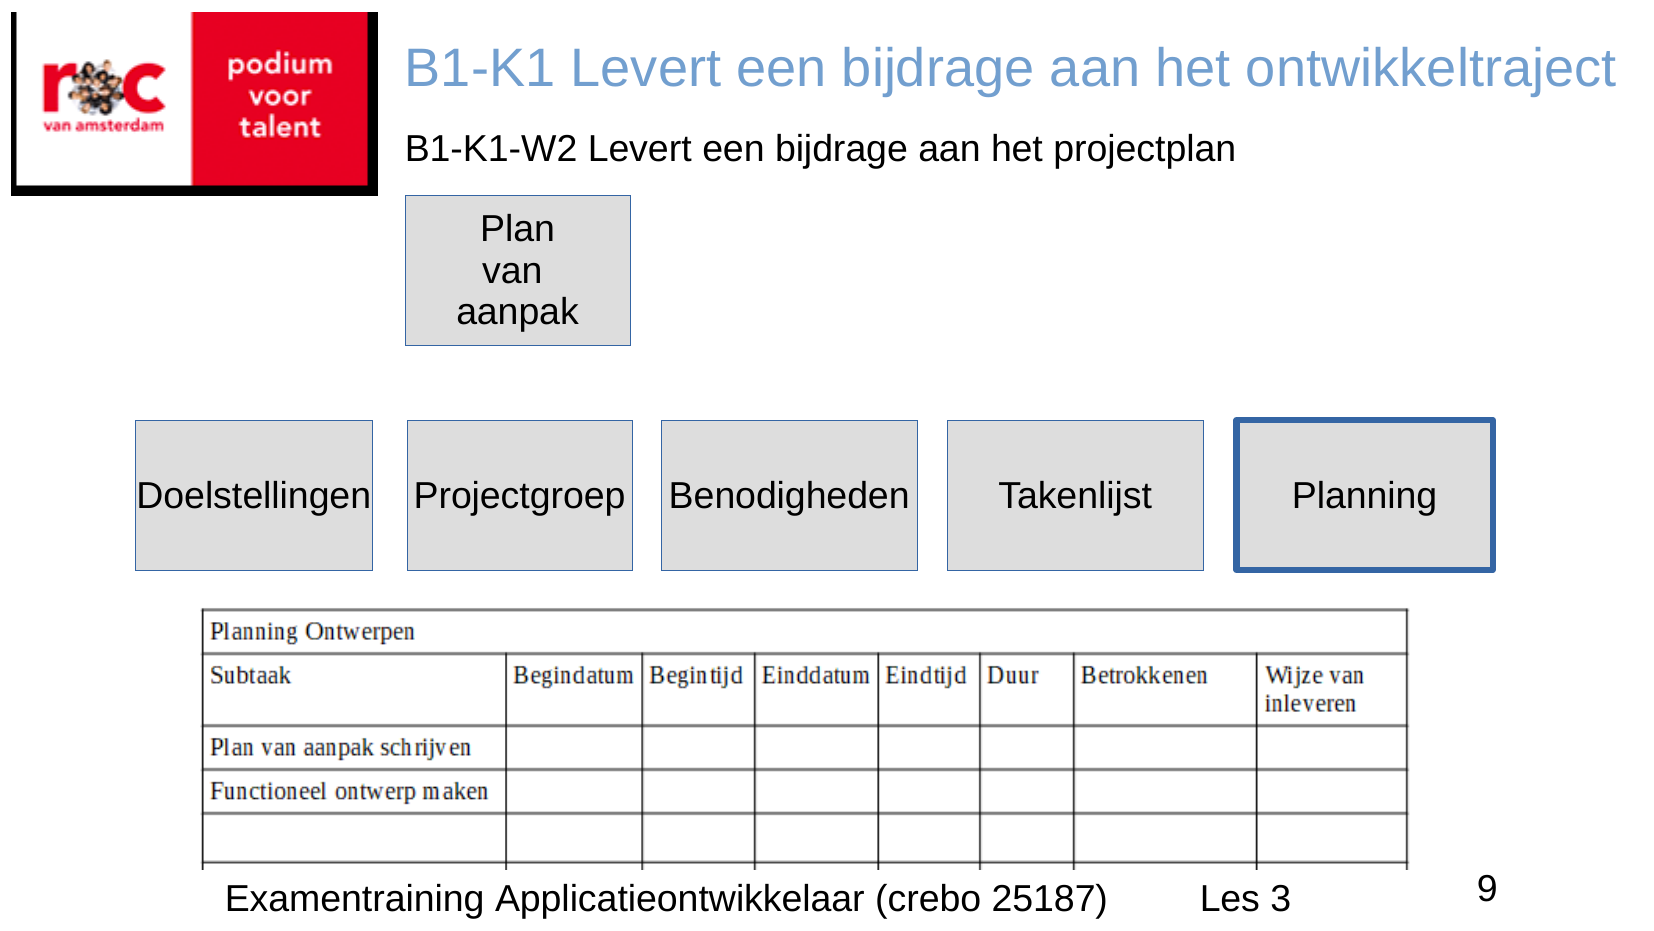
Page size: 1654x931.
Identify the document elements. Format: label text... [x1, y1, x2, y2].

text_box Examentraining Applicatieontwikkelaar (crebo 25187) [210, 871, 1126, 927]
text_box Benodigheden [661, 420, 918, 571]
picture [11, 12, 378, 196]
text_box Plan van aanpak [405, 195, 631, 346]
text_box Projectgroep [407, 420, 633, 571]
text_box Les 3 [1185, 871, 1336, 927]
text_box B1-K1-W2 Levert een bijdrage aan het projectplan [390, 120, 1486, 219]
text_box Doelstellingen [135, 420, 373, 571]
text_box <number> [1462, 860, 1654, 931]
text_box Planning [1236, 420, 1493, 571]
text_box B1-K1 Levert een bijdrage aan het ontwikkeltraject [390, 30, 1654, 166]
picture [185, 596, 1411, 871]
text_box Takenlijst [947, 420, 1204, 571]
